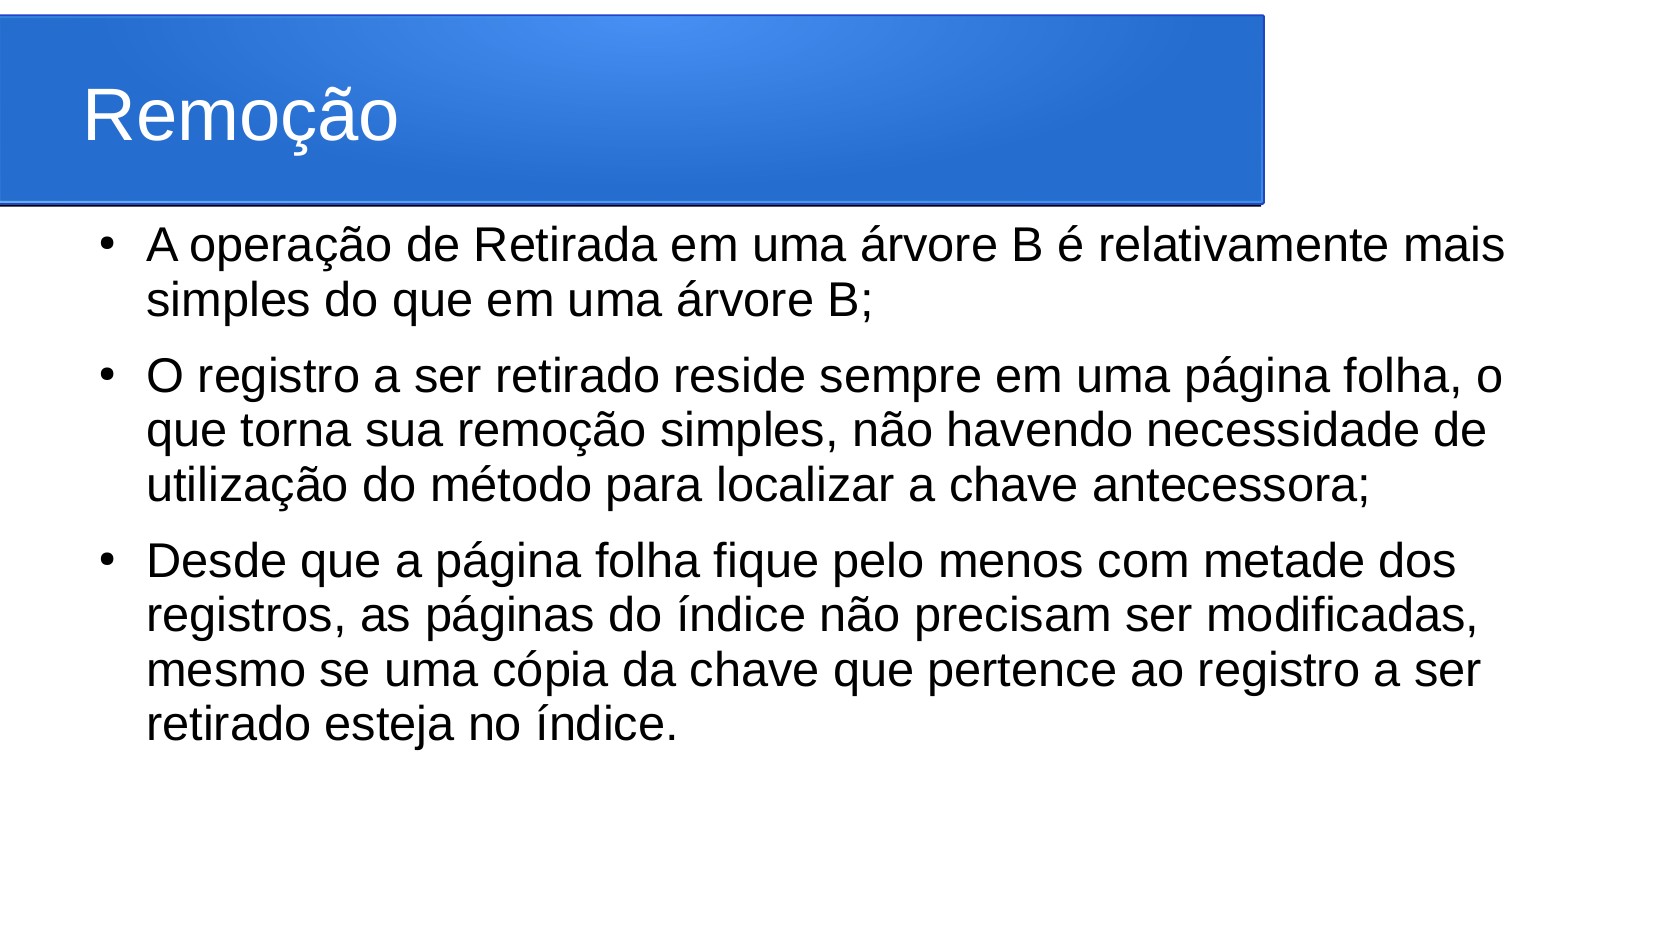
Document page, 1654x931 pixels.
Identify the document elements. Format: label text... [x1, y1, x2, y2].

list A operação de Retirada em uma árvore B é relativamente mais simples do que em uma árvore B; O registro a ser retirado reside sempre em uma página folha, o que torna sua remoção simples, não havendo necessidade de utilização do método para localizar a chave antecessora; Desde que a página folha fique pelo menos com metade dos registros, as páginas do índice não precisam ser modificadas, mesmo se uma cópia da chave que pertence ao registro a ser retirado esteja no índice. [82, 217, 1538, 758]
title Remoção [82, 37, 1250, 193]
